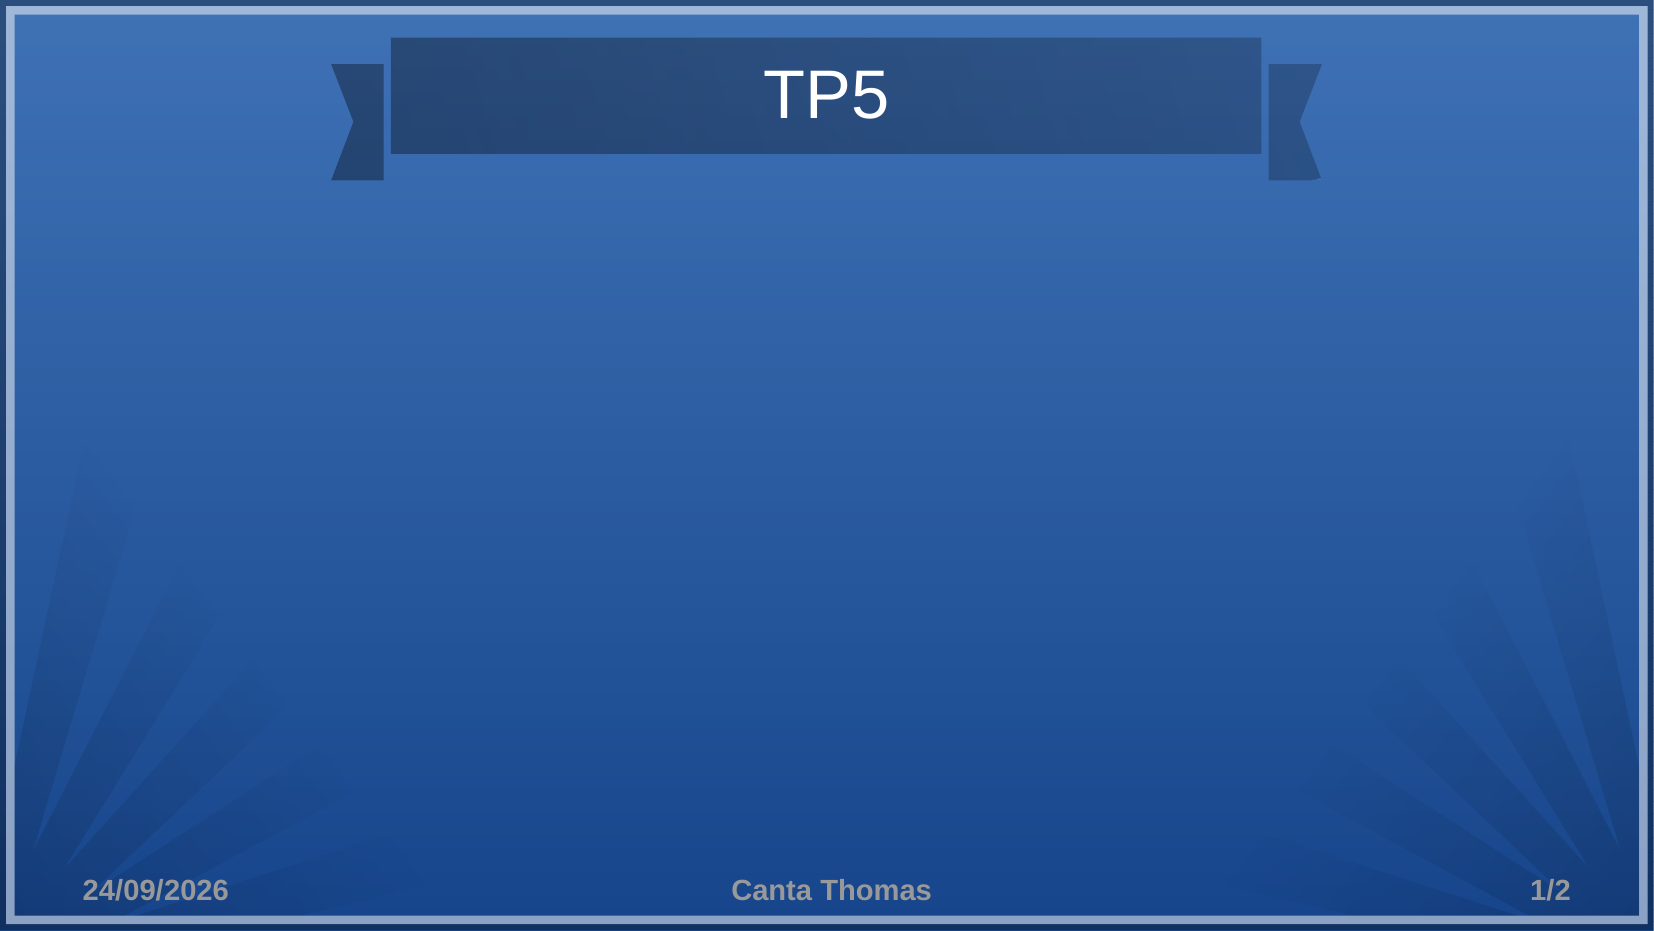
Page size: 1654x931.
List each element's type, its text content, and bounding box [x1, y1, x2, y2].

title TP5 [389, 35, 1264, 154]
